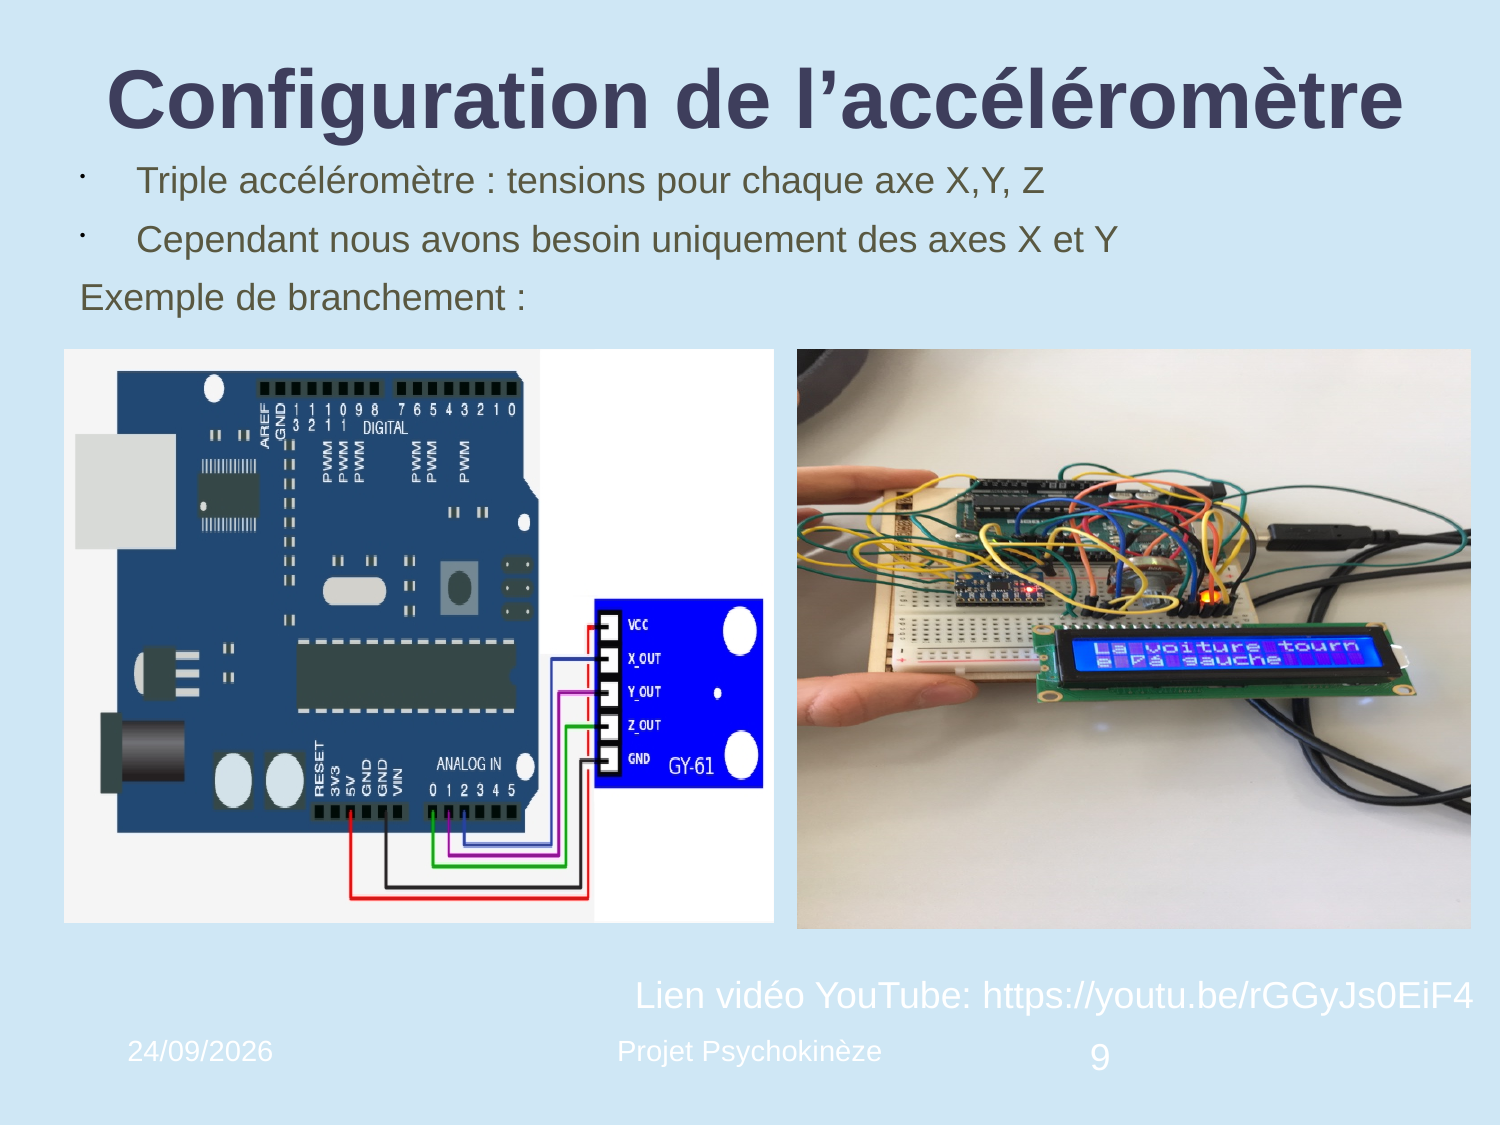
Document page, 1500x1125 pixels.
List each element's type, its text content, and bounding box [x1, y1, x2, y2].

picture [64, 349, 774, 923]
text_box Lien vidéo YouTube: https://youtu.be/rGGyJs0EiF4 [620, 964, 1500, 1024]
picture [797, 349, 1471, 929]
list Triple accéléromètre : tensions pour chaque axe X,Y, Z Cependant nous avons besoin uniquement des axes X et Y Exemple de branchement : [64, 149, 1152, 291]
title Configuration de l’accéléromètre [50, 37, 1463, 114]
slide_number <numéro> [1074, 1025, 1388, 1100]
